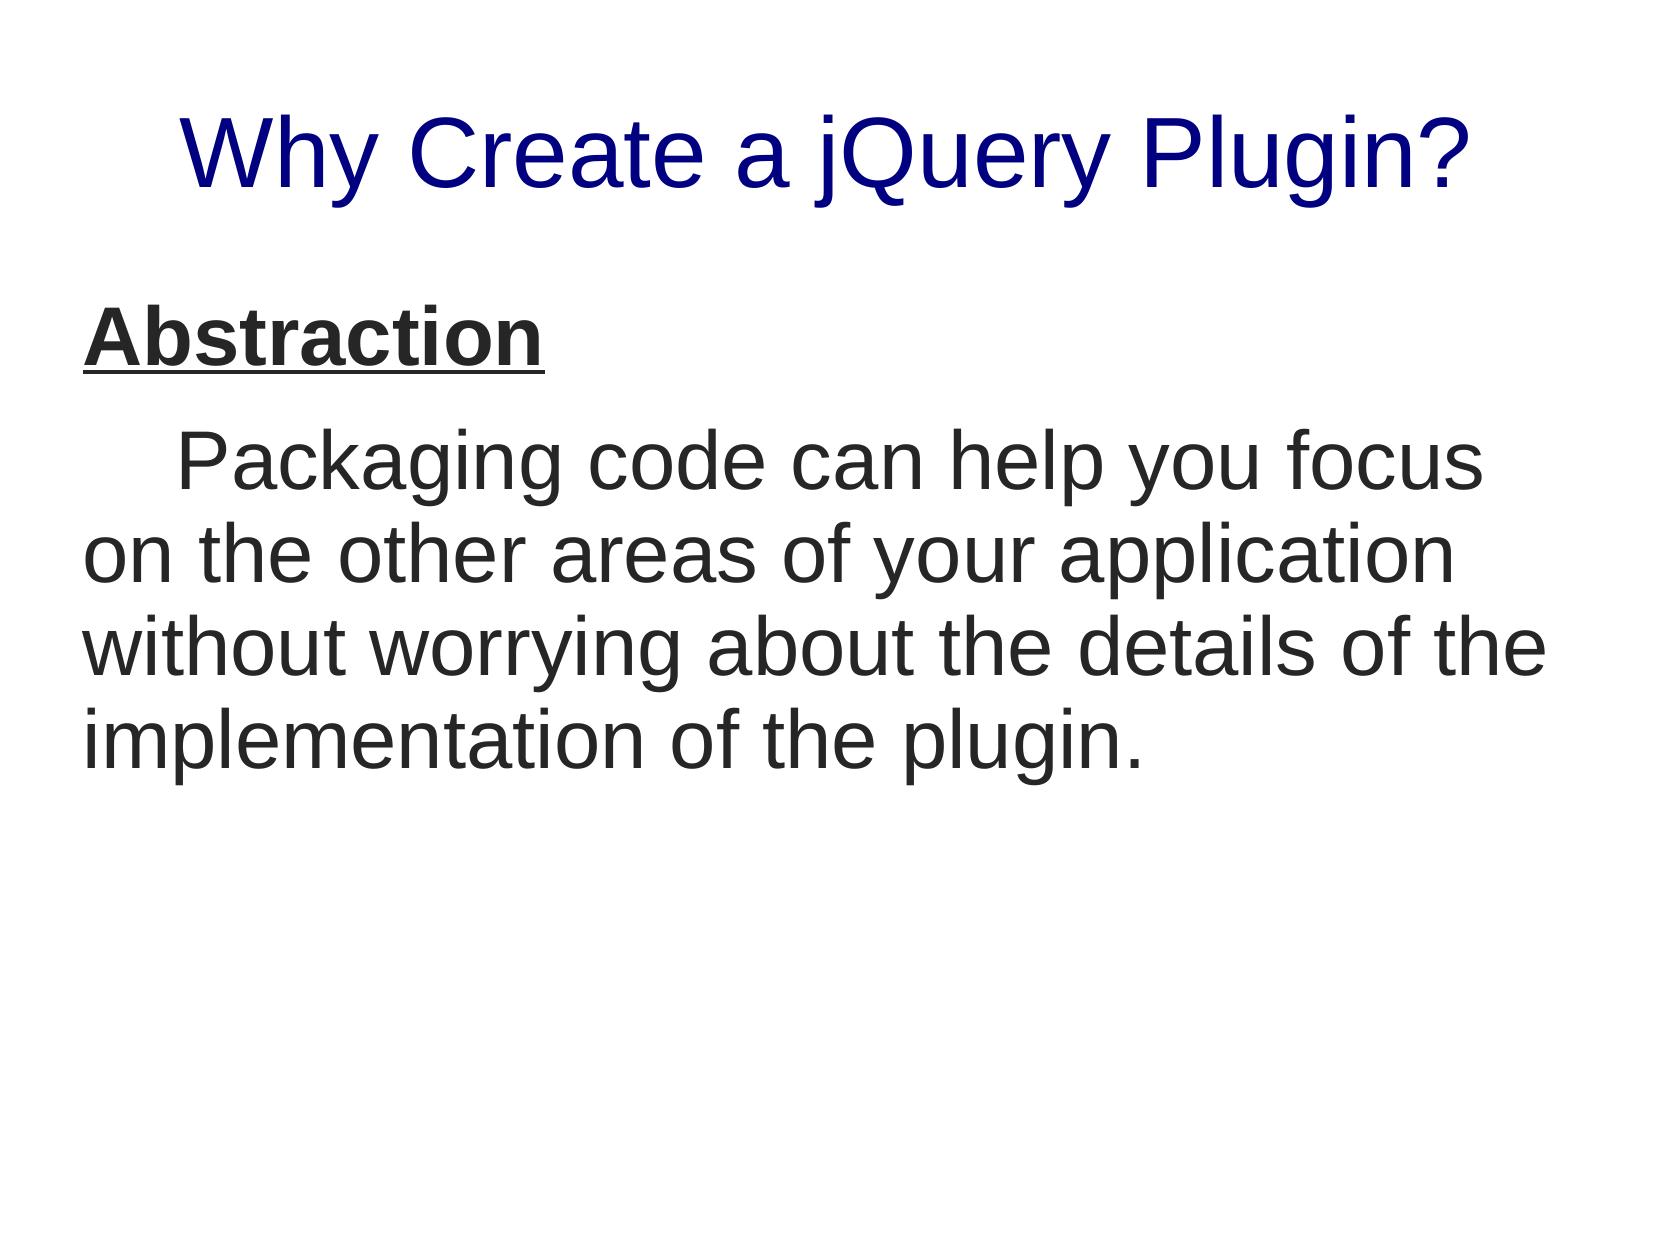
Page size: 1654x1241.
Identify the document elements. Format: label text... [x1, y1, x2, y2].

title Why Create a jQuery Plugin? [82, 49, 1571, 257]
list Abstraction Packaging code can help you focus on the other areas of your application without worrying about the details of the implementation of the plugin. [82, 290, 1571, 1109]
